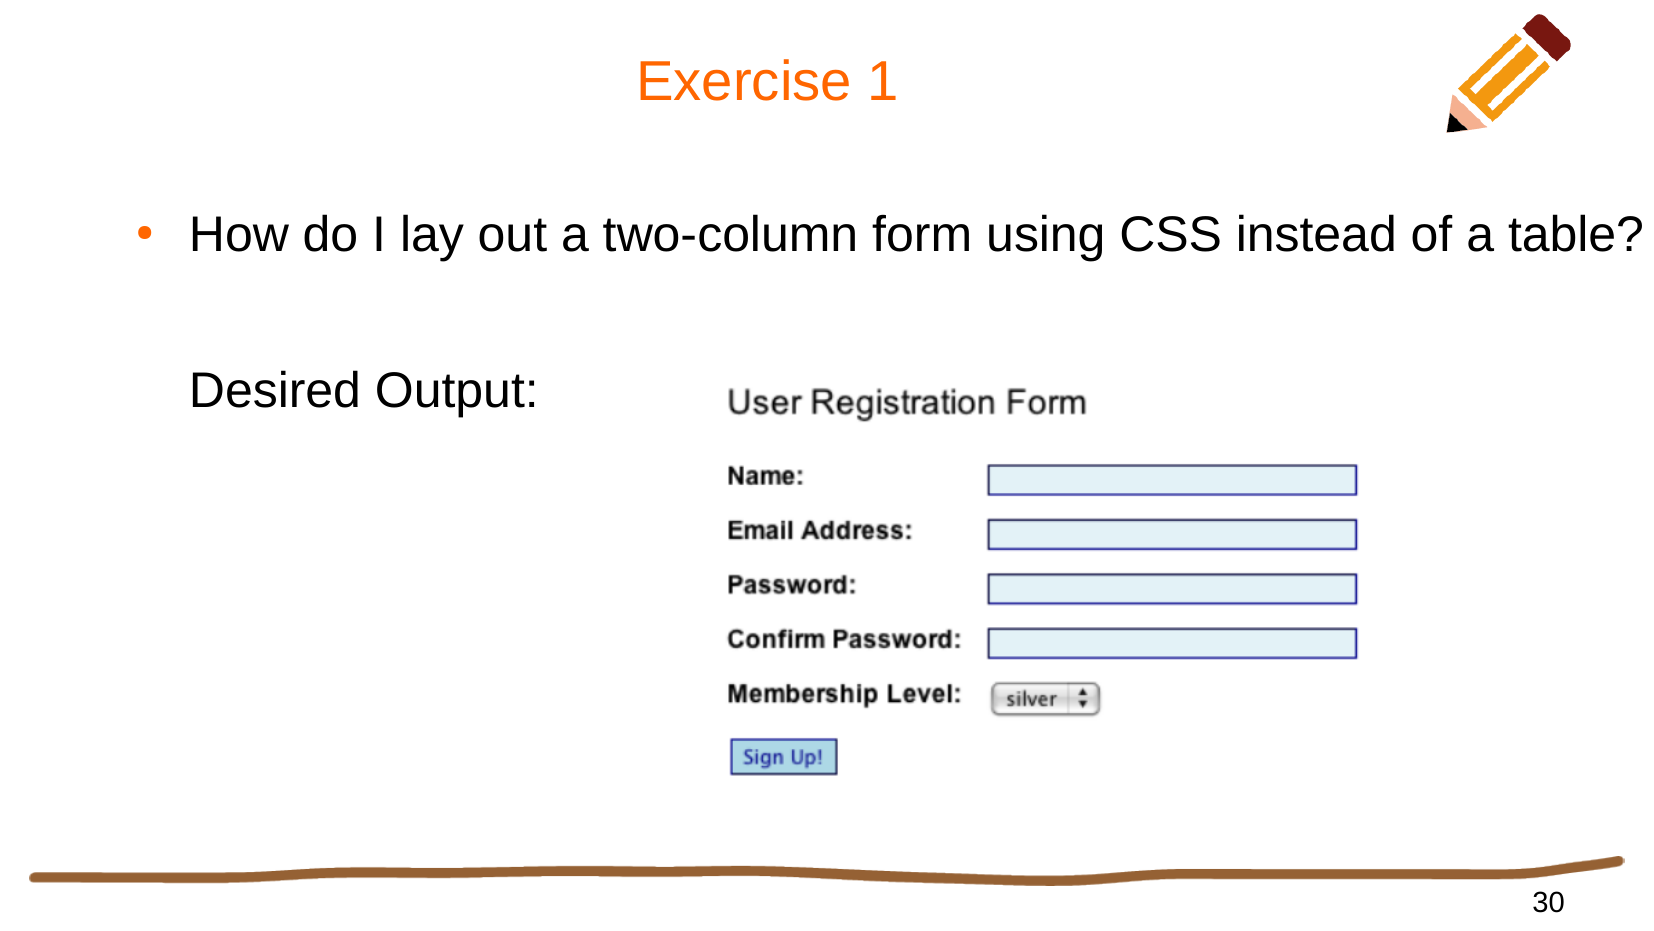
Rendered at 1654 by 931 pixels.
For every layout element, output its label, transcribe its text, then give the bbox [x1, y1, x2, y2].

picture [1446, 14, 1571, 133]
title Exercise 1 [88, 29, 1447, 133]
picture [29, 856, 1625, 886]
list How do I lay out a two-column form using CSS instead of a table? Desired Output: [118, 206, 1654, 857]
picture [679, 355, 1418, 813]
